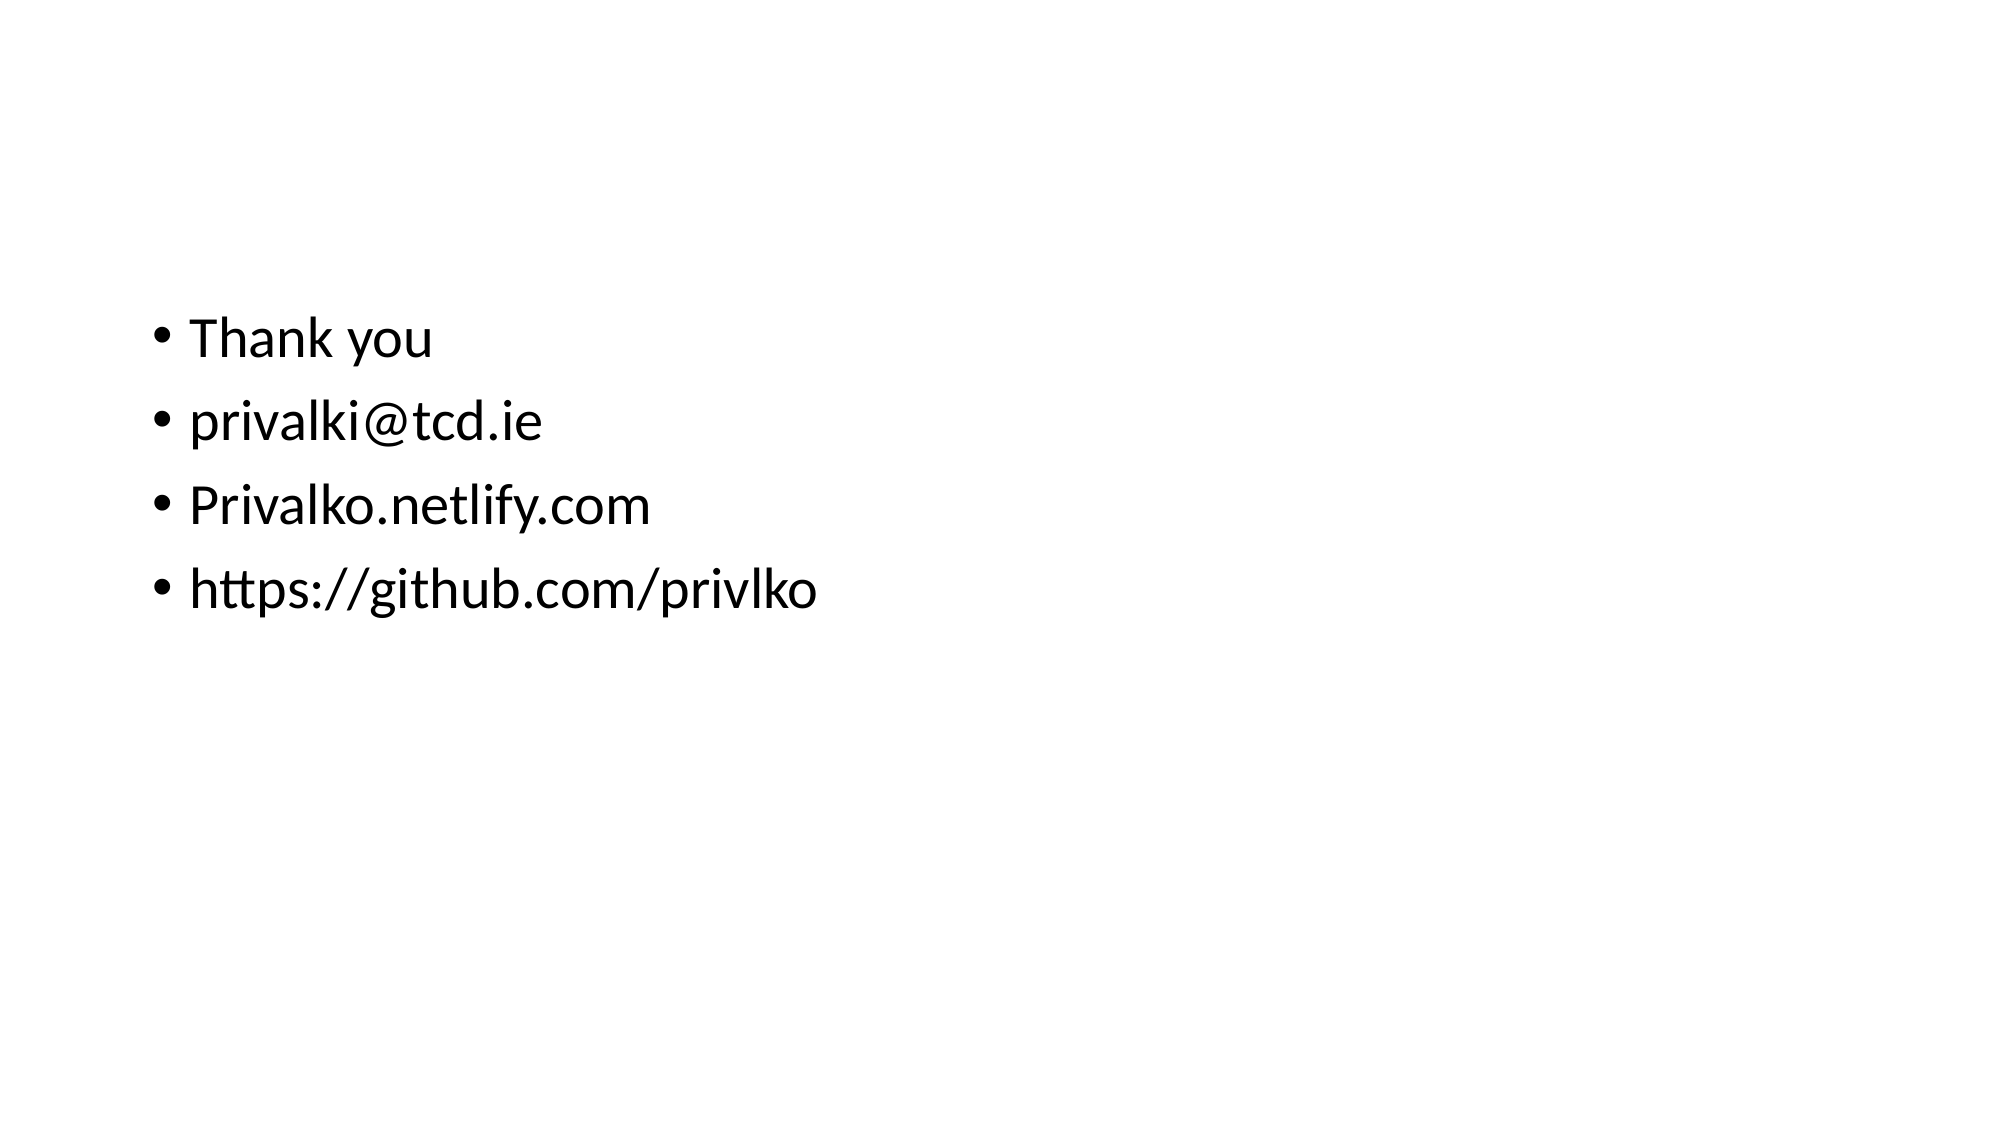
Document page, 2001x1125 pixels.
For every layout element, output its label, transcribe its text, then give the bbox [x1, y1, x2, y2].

list Thank you privalki@tcd.ie Privalko.netlify.com https://github.com/privlko [137, 299, 1863, 1014]
